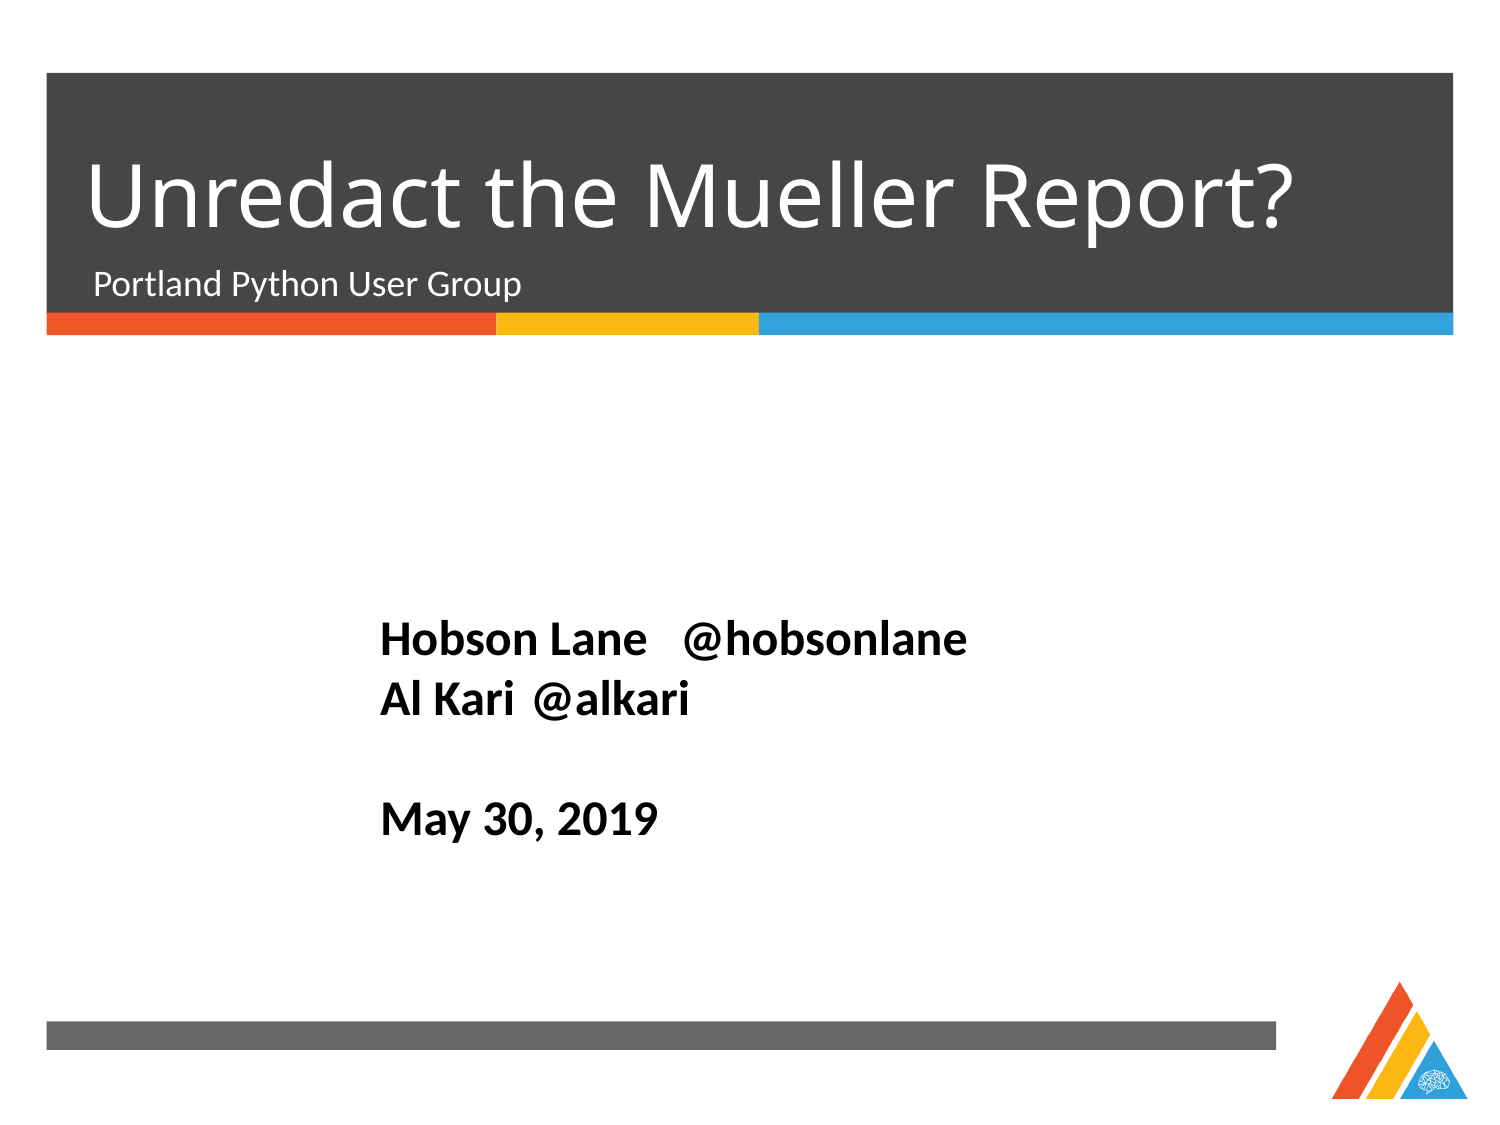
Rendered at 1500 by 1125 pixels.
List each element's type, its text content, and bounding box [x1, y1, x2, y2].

subtitle Portland Python User Group [78, 251, 1351, 331]
text_box Hobson Lane @hobsonlane Al Kari @alkari May 30, 2019 [365, 597, 1037, 856]
picture [1331, 981, 1468, 1099]
title Unredact the Mueller Report? [69, 73, 1426, 253]
